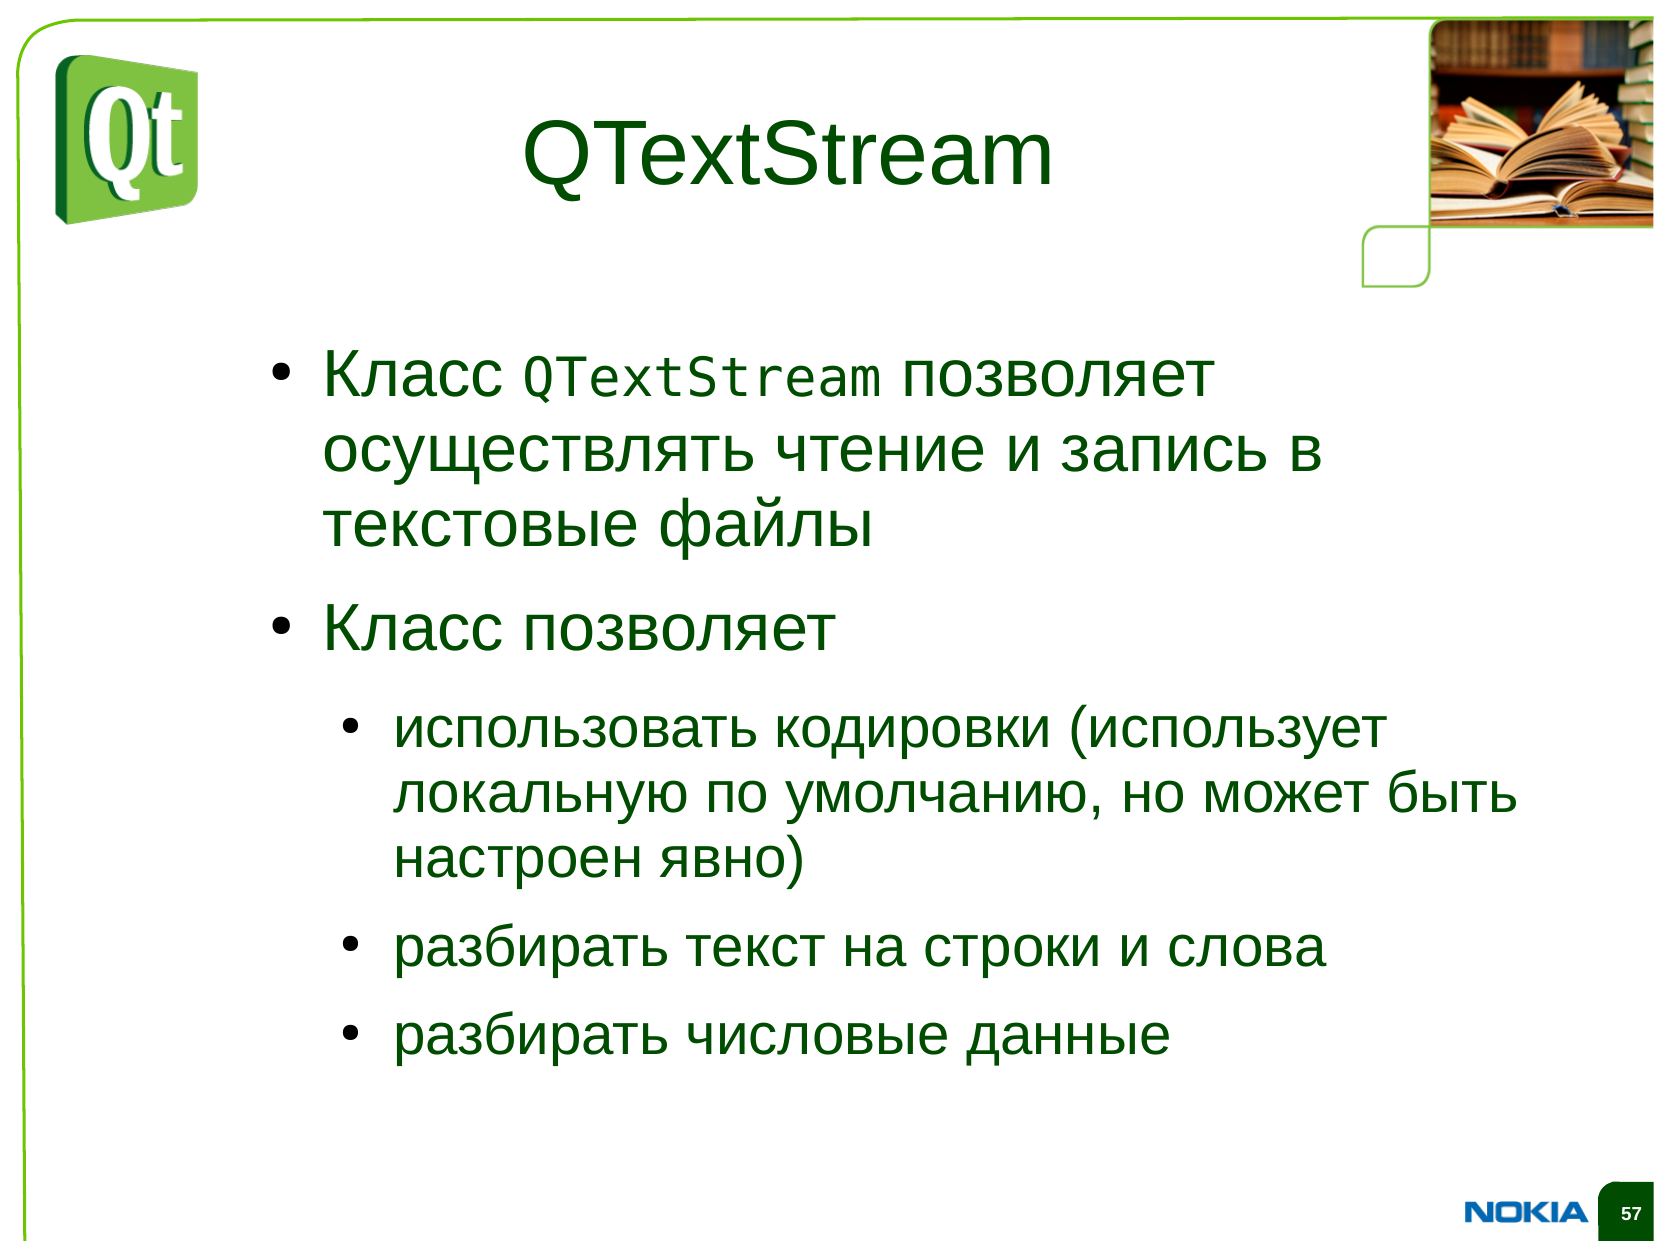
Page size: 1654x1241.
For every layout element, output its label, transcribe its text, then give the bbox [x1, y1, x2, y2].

picture [1465, 1201, 1589, 1223]
picture [1338, 7, 1654, 308]
list Класс QTextStream позволяет осуществлять чтение и запись в текстовые файлы Класс позволяет использовать кодировки (использует локальную по умолчанию, но может быть настроен явно) разбирать текст на строки и слова разбирать числовые данные [251, 336, 1571, 1156]
picture [55, 55, 198, 225]
title QTextStream [251, 49, 1327, 257]
